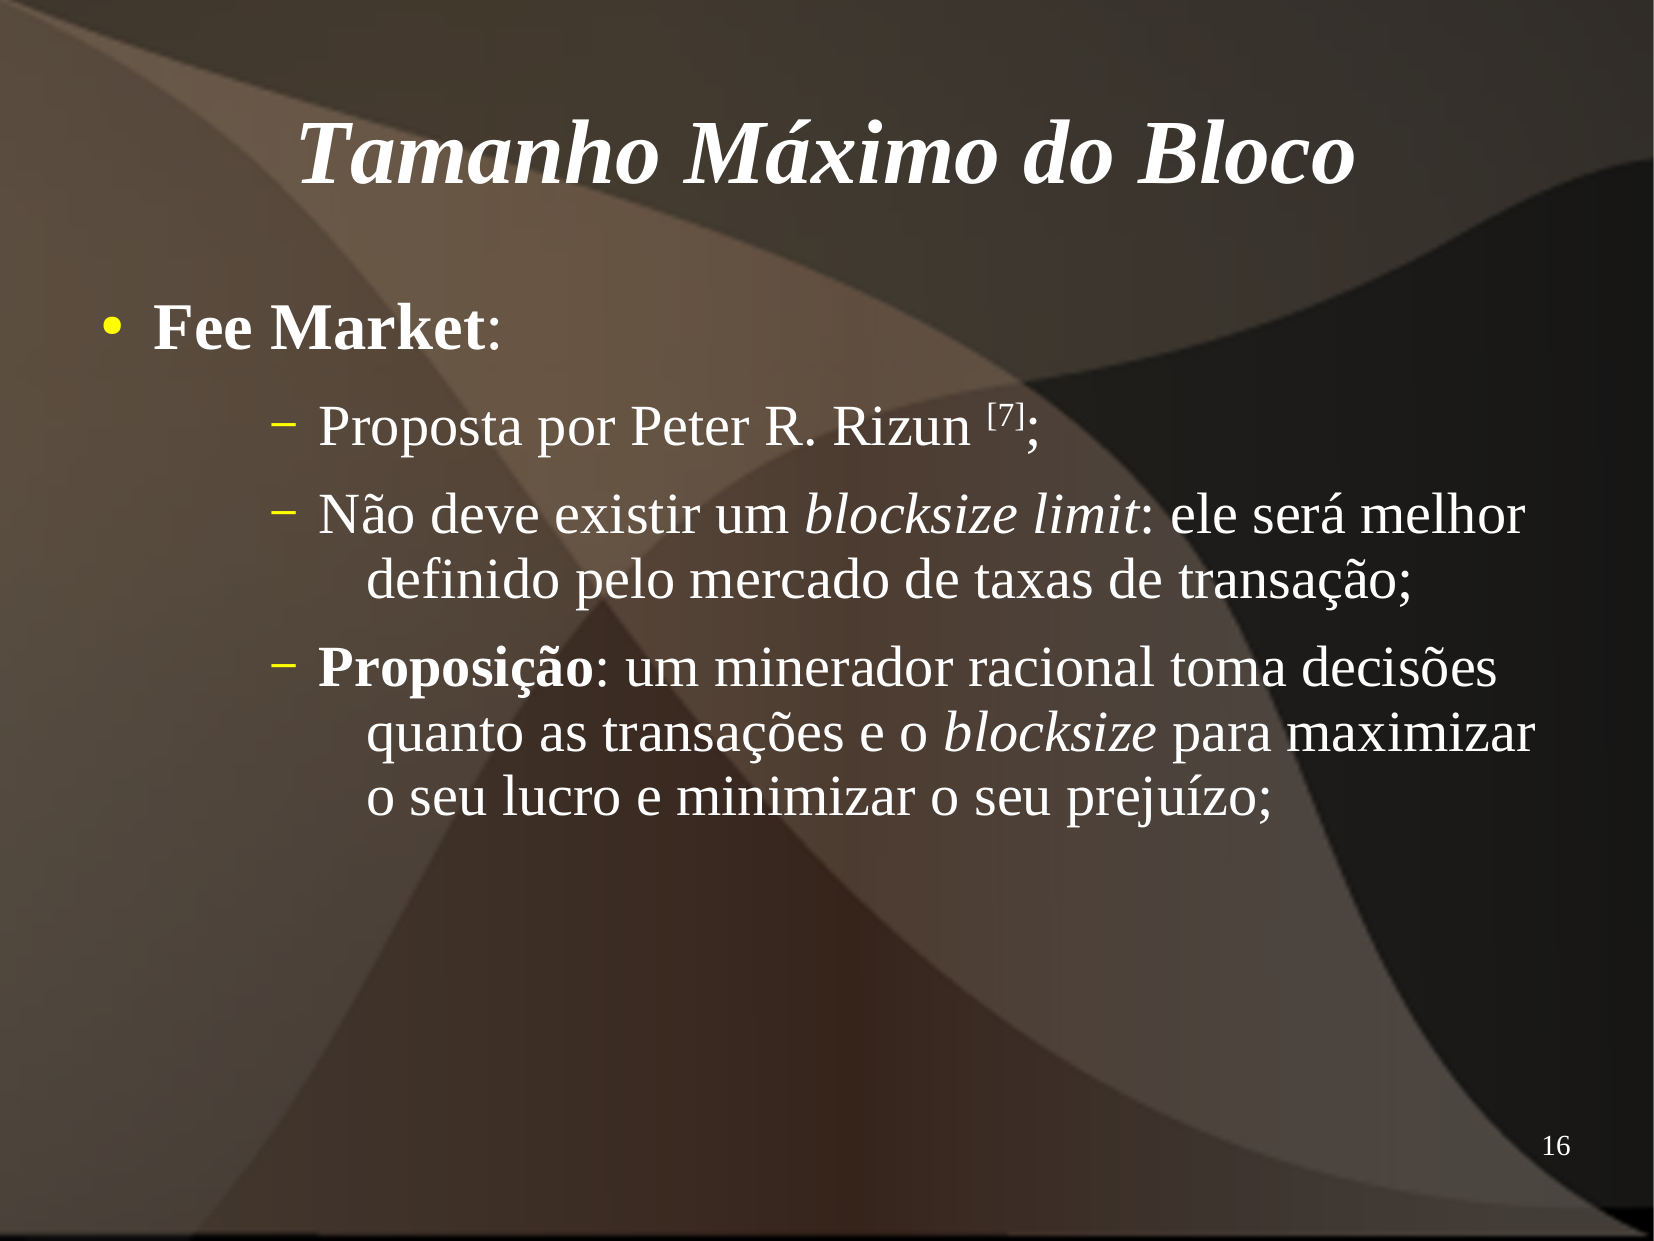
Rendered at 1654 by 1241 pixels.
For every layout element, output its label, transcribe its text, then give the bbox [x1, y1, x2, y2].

picture [0, 0, 1654, 1241]
title Tamanho Máximo do Bloco [82, 49, 1571, 257]
list Fee Market: Proposta por Peter R. Rizun [7]; Não deve existir um blocksize limit: ele será melhor definido pelo mercado de taxas de transação; Proposição: um minerador racional toma decisões quanto as transações e o blocksize para maximizar o seu lucro e minimizar o seu prejuízo; [82, 290, 1571, 995]
